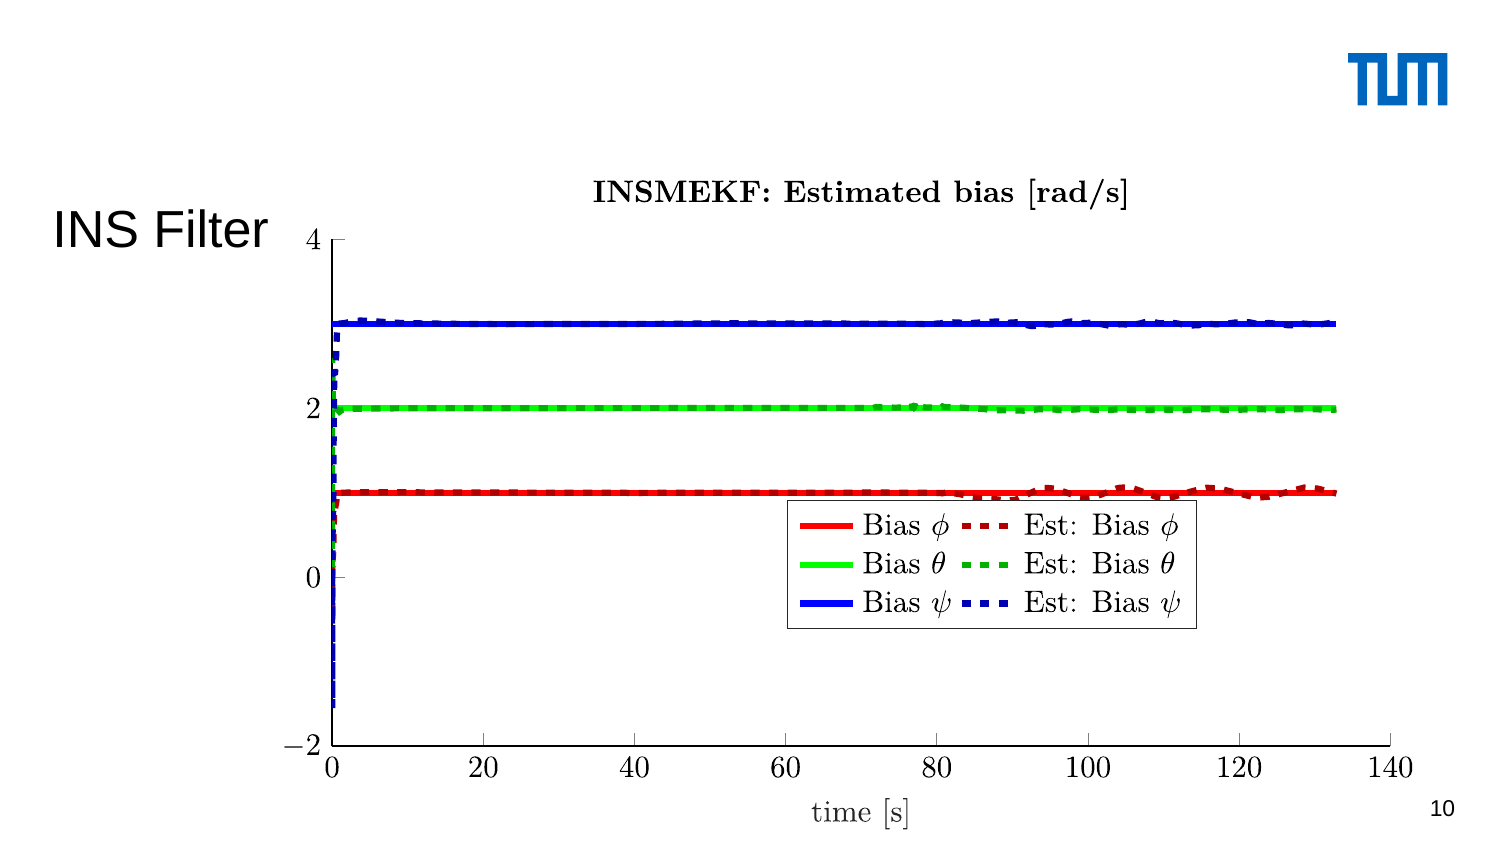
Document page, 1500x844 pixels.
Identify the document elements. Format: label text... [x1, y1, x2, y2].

picture [270, 167, 1426, 841]
title INS Filter [52, 159, 1449, 301]
